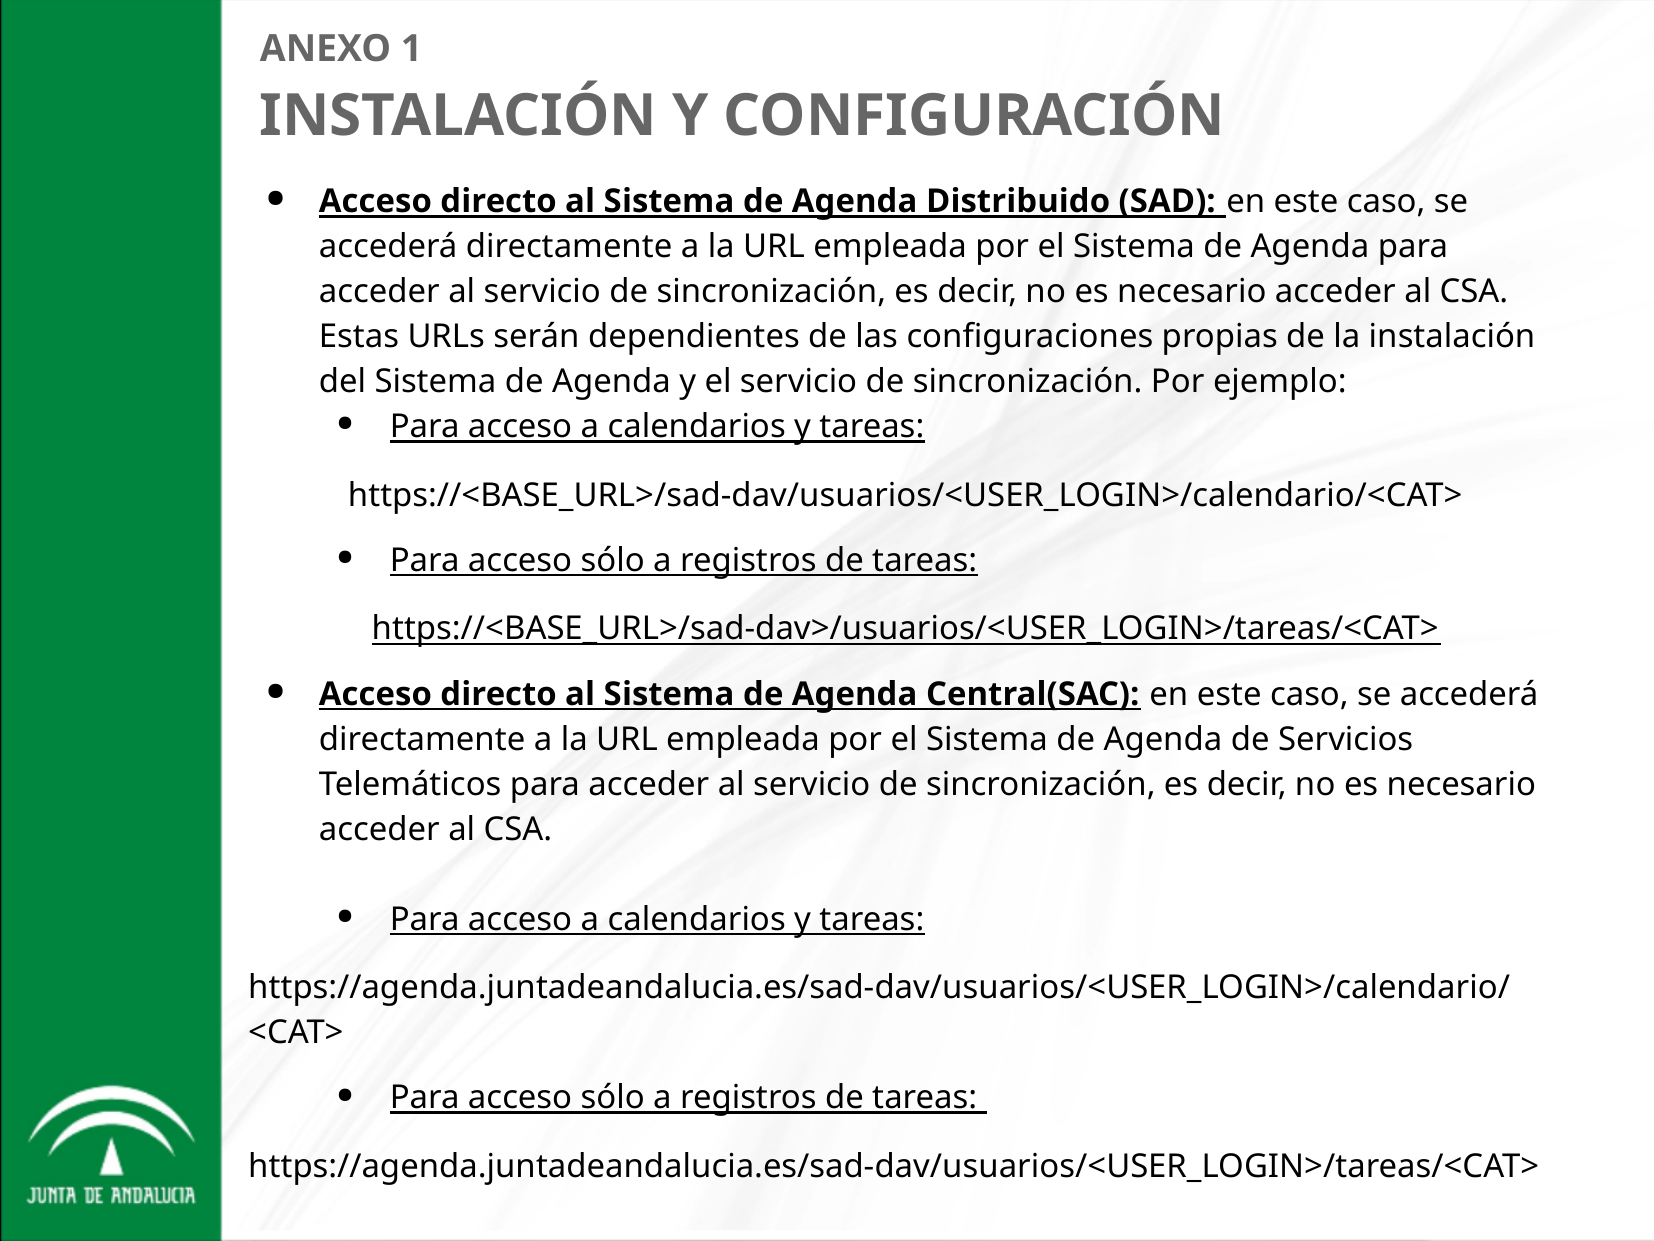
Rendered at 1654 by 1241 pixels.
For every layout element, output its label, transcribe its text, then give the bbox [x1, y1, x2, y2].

picture [0, 0, 1654, 1241]
title ANEXO 1 INSTALACIÓN Y CONFIGURACIÓN [259, 30, 1577, 143]
list Acceso directo al Sistema de Agenda Distribuido (SAD): en este caso, se accederá directamente a la URL empleada por el Sistema de Agenda para acceder al servicio de sincronización, es decir, no es necesario acceder al CSA. Estas URLs serán dependientes de las configuraciones propias de la instalación del Sistema de Agenda y el servicio de sincronización. Por ejemplo: Para acceso a calendarios y tareas: https://<BASE_URL>/sad-dav/usuarios/<USER_LOGIN>/calendario/<CAT> Para acceso sólo a registros de tareas: https://<BASE_URL>/sad-dav>/usuarios/<USER_LOGIN>/tareas/<CAT> Acceso directo al Sistema de Agenda Central(SAC): en este caso, se accederá directamente a la URL empleada por el Sistema de Agenda de Servicios Telemáticos para acceder al servicio de sincronización, es decir, no es necesario acceder al CSA. Para acceso a calendarios y tareas: https://agenda.juntadeandalucia.es/sad-dav/usuarios/<USER_LOGIN>/calendario/<CAT> Para acceso sólo a registros de tareas: https://agenda.juntadeandalucia.es/sad-dav/usuarios/<USER_LOGIN>/tareas/<CAT> [248, 177, 1565, 1170]
